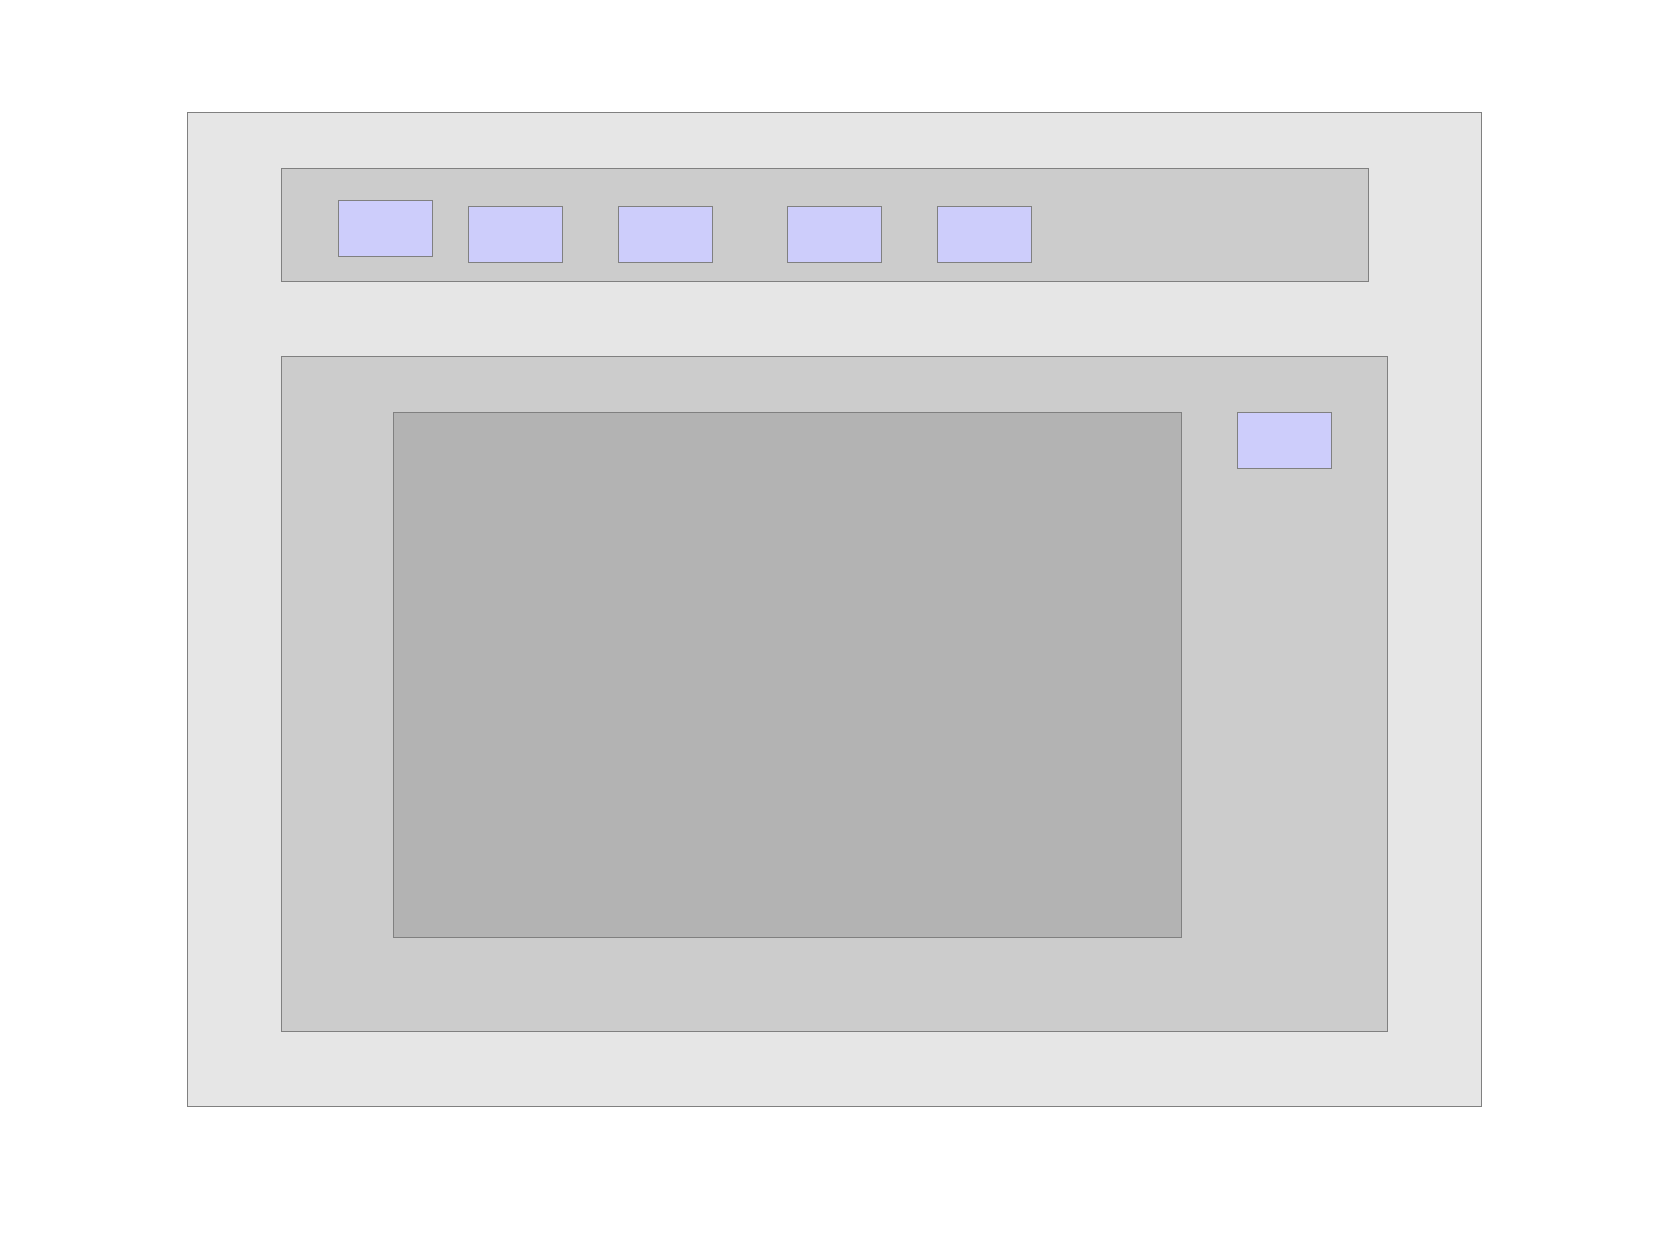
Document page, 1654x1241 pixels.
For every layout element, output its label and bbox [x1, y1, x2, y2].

text_box [187, 112, 1482, 1107]
